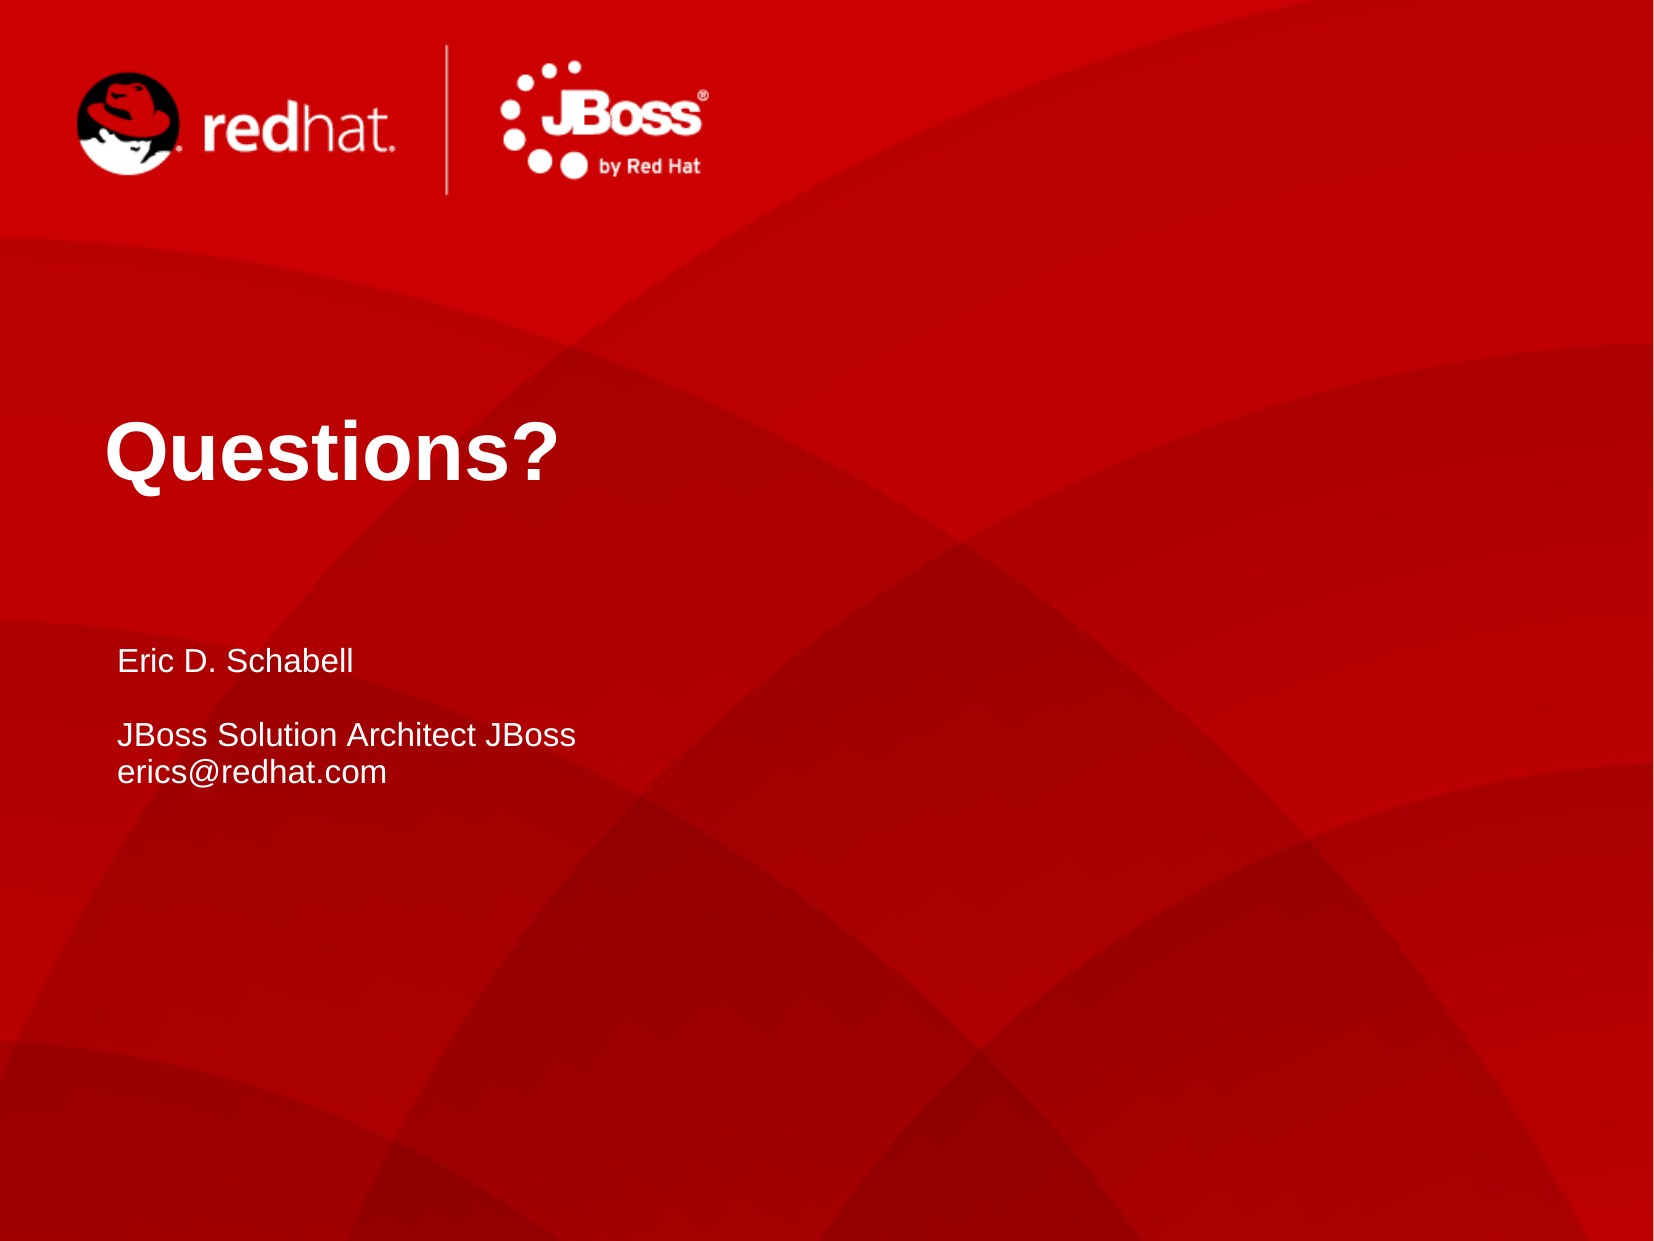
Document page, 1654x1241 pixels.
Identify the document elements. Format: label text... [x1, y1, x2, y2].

text_box Eric D. Schabell JBoss Solution Architect JBoss erics@redhat.com [117, 640, 675, 753]
picture [0, 0, 1654, 1241]
text_box Questions? [104, 405, 1642, 526]
